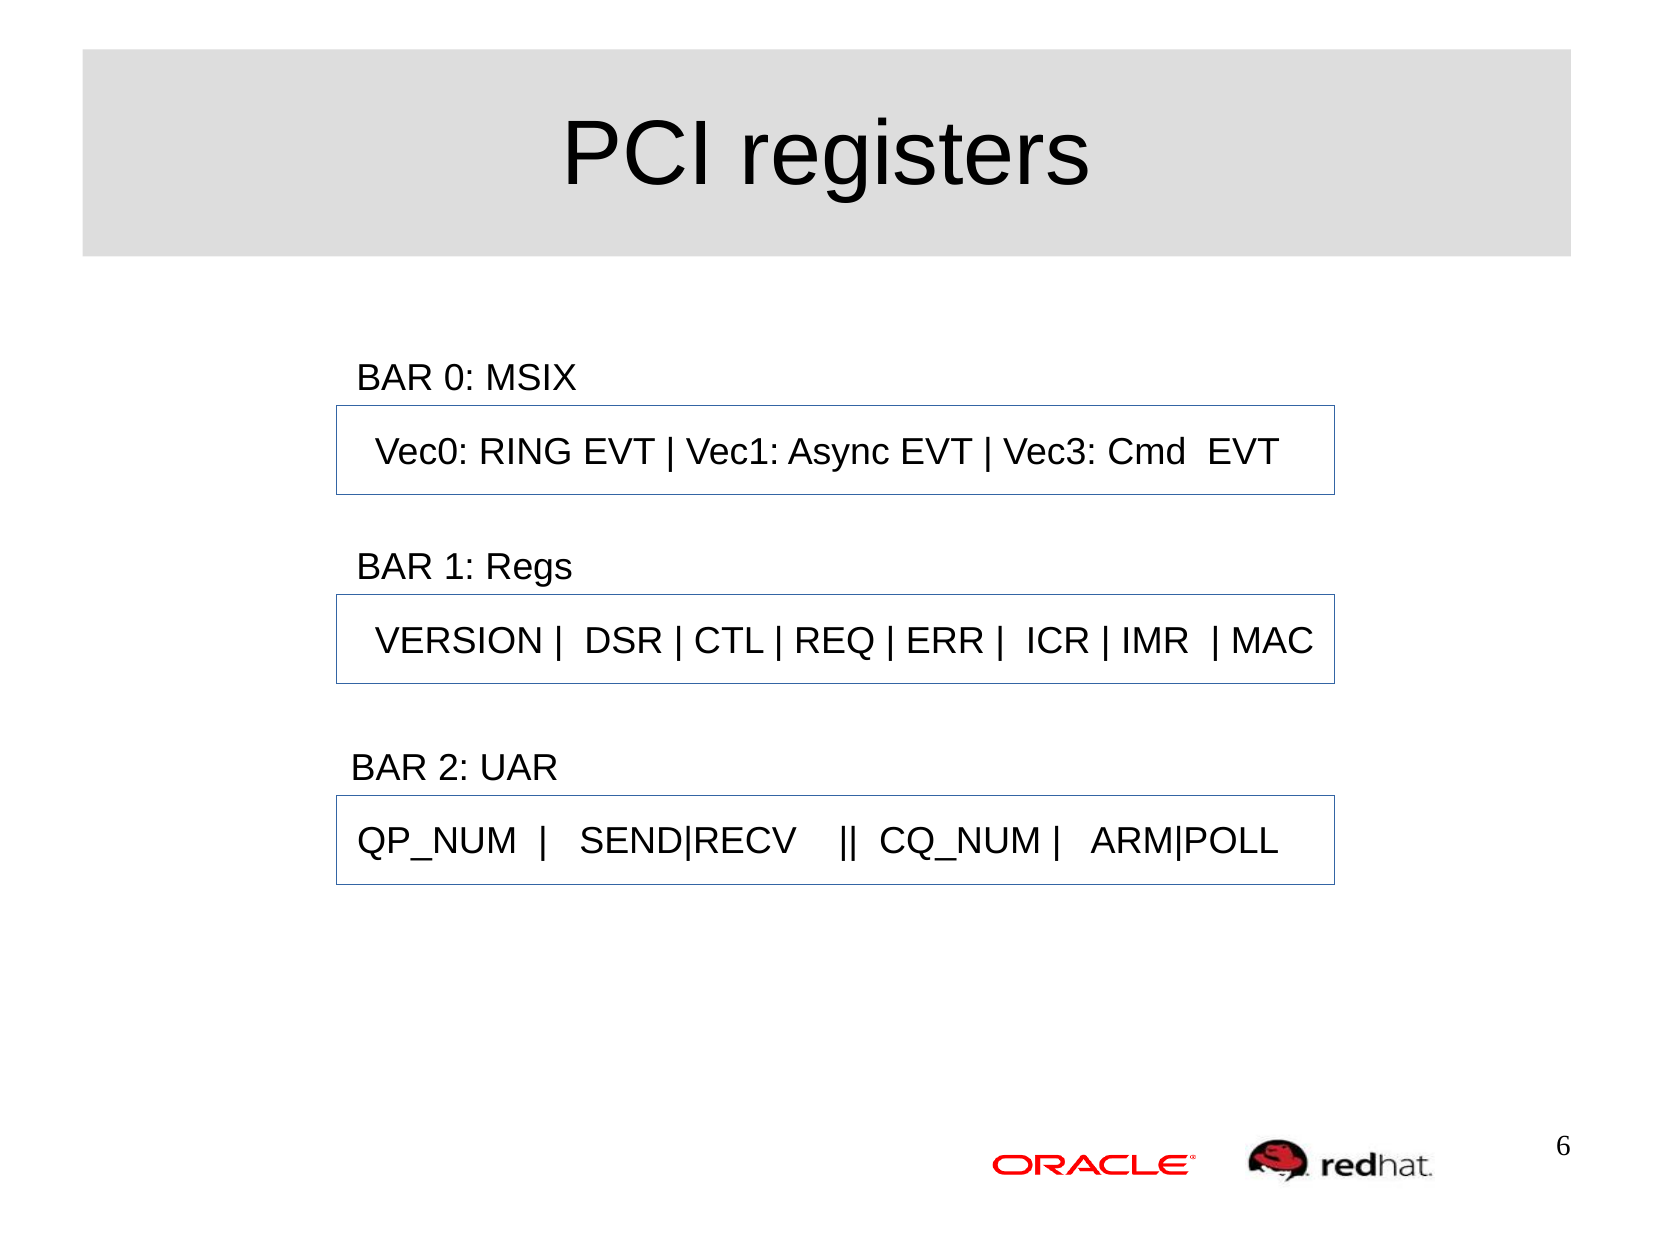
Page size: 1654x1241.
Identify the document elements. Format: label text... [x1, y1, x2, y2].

text_box BAR 2: UAR [335, 738, 590, 796]
text_box QP_NUM | SEND|RECV || CQ_NUM | ARM|POLL [342, 812, 1378, 870]
text_box BAR 1: Regs [341, 537, 596, 595]
picture [1245, 1090, 1435, 1241]
picture [975, 1117, 1213, 1212]
title PCI registers [82, 49, 1571, 257]
text_box VERSION | DSR | CTL | REQ | ERR | ICR | IMR | MAC [360, 611, 1396, 669]
text_box Vec0: RING EVT | Vec1: Async EVT | Vec3: Cmd EVT [360, 423, 1501, 523]
text_box BAR 0: MSIX [341, 348, 596, 406]
